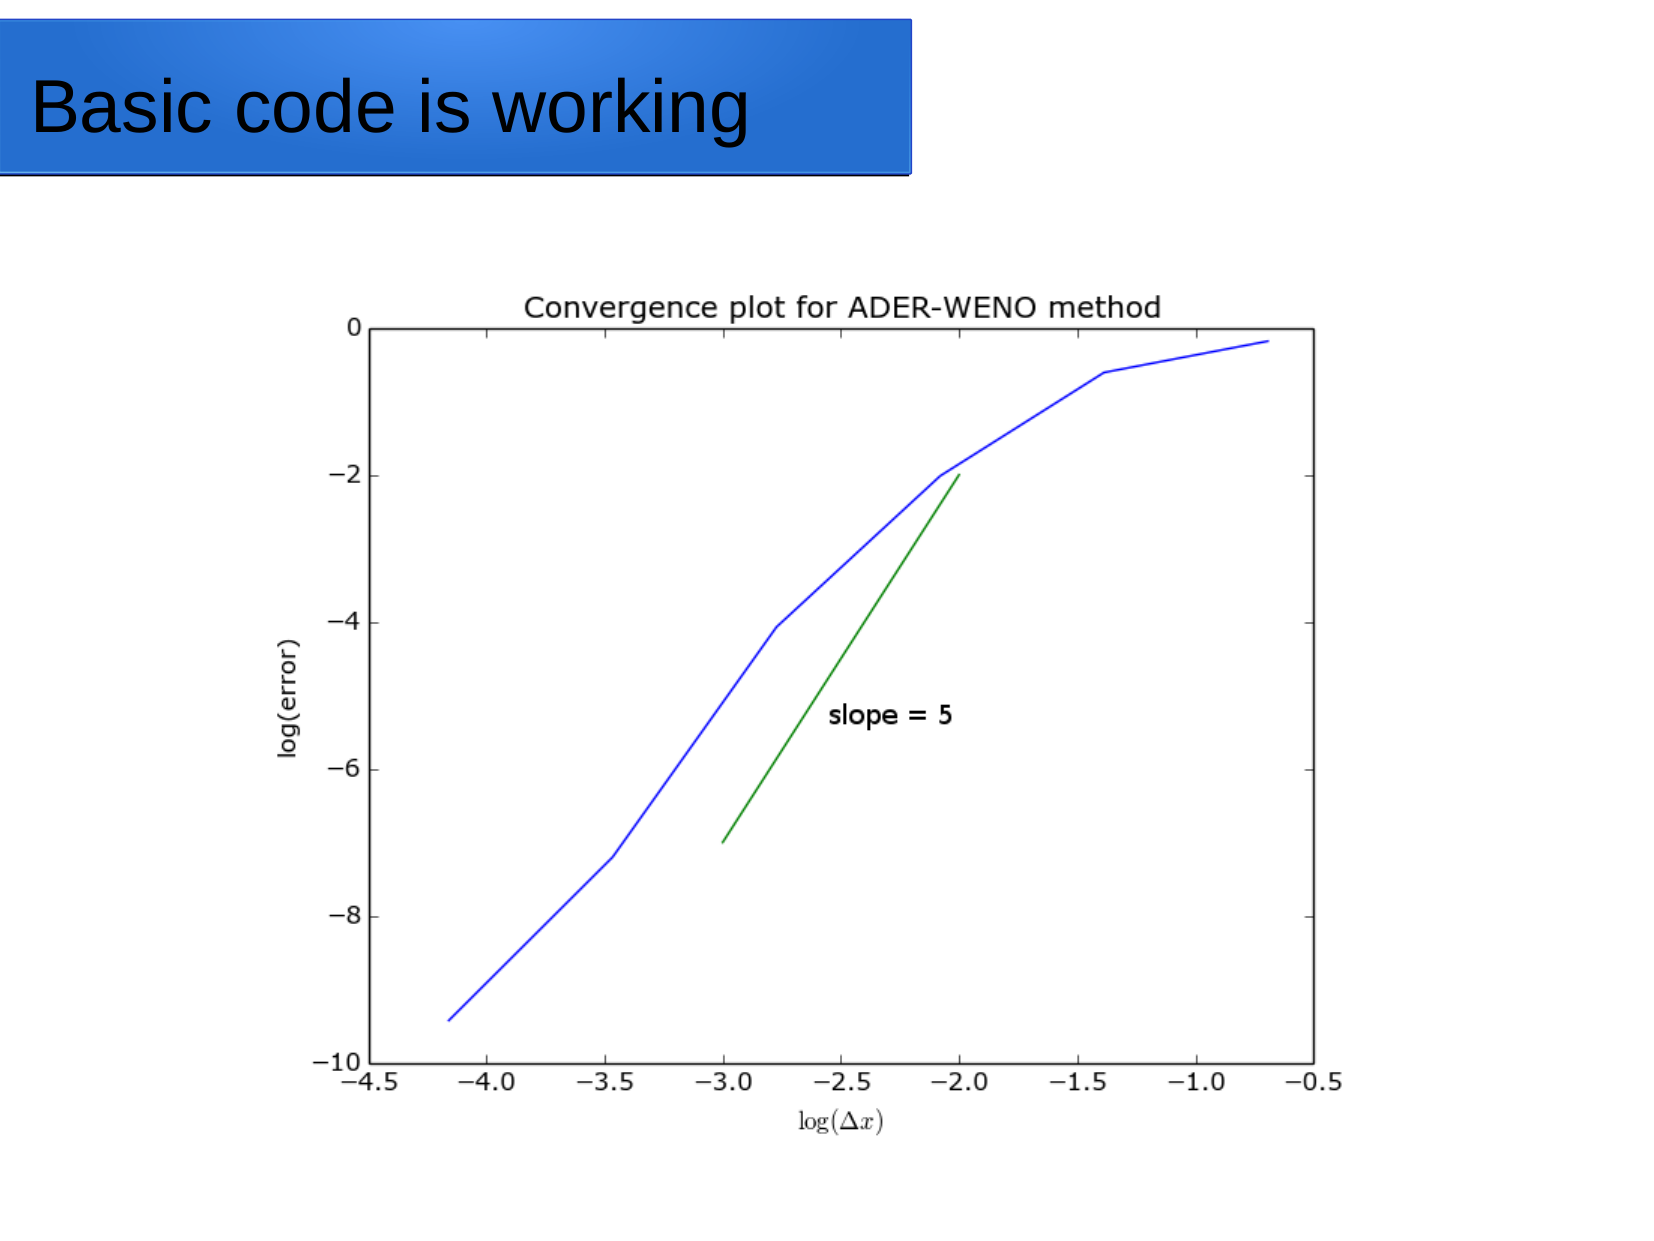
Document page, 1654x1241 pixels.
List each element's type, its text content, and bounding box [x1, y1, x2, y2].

picture [216, 237, 1435, 1156]
title Basic code is working [30, 47, 856, 166]
